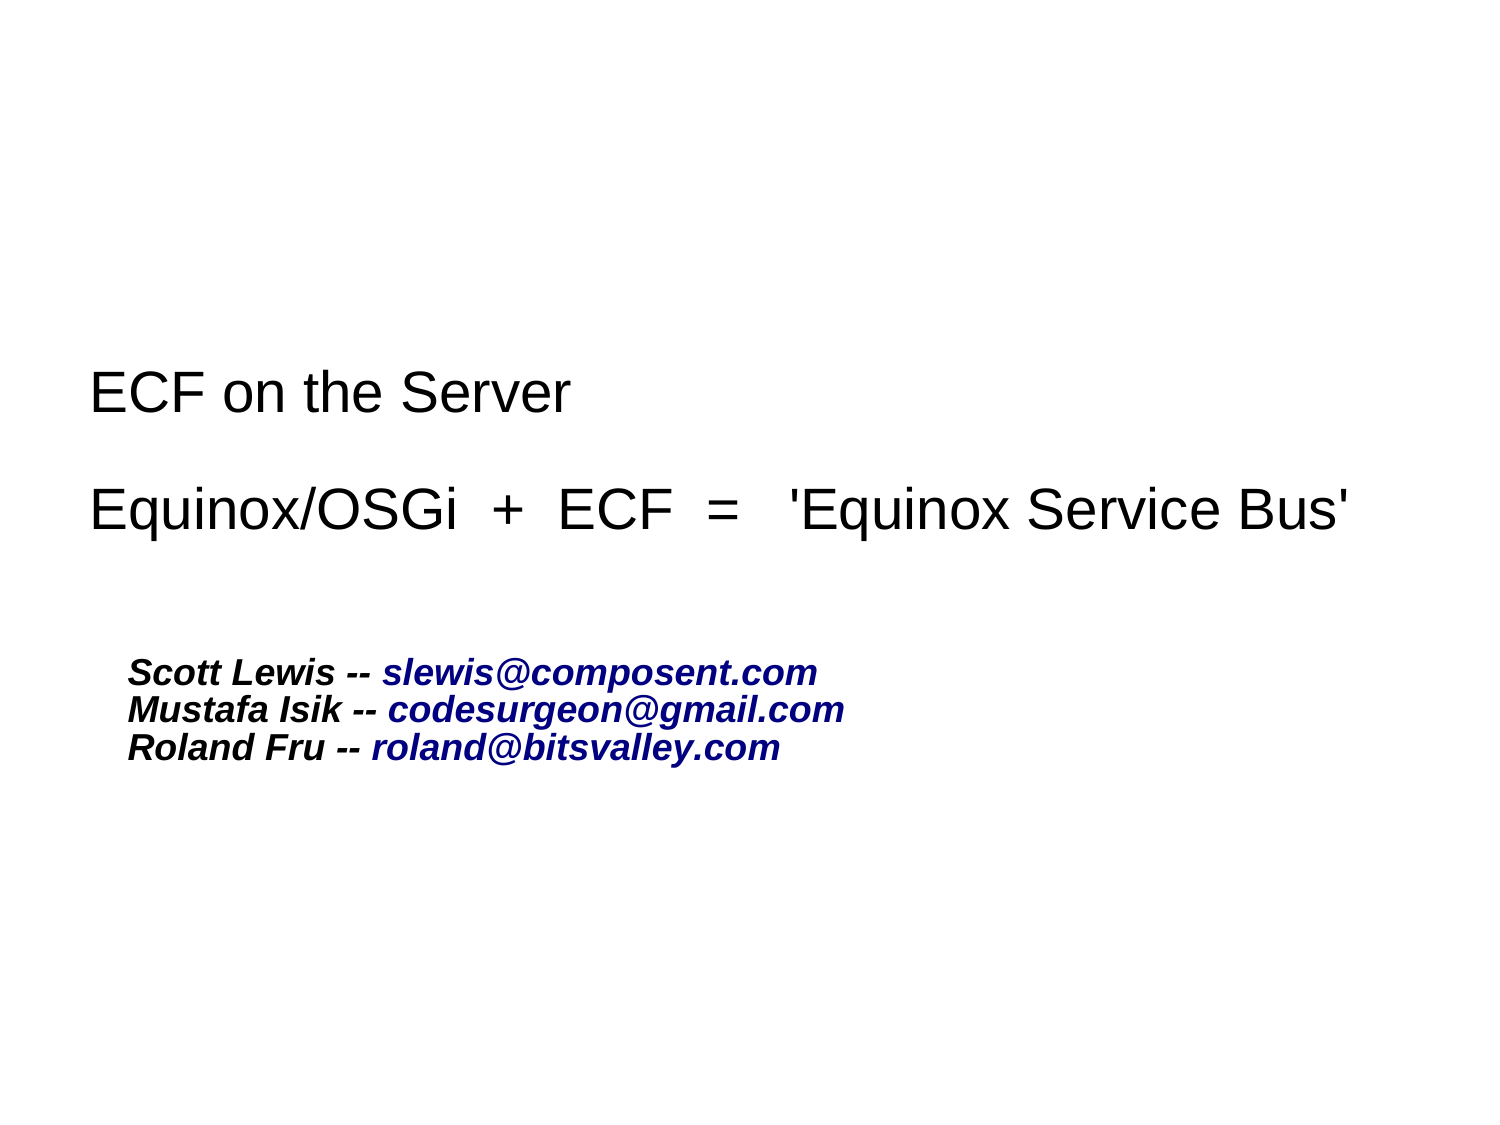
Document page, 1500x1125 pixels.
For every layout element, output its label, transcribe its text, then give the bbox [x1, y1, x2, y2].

title ECF on the Server Equinox/OSGi + ECF = 'Equinox Service Bus' [75, 299, 1380, 555]
subtitle Scott Lewis -- slewis@composent.com Mustafa Isik -- codesurgeon@gmail.com Roland Fru -- roland@bitsvalley.com [75, 647, 1380, 826]
